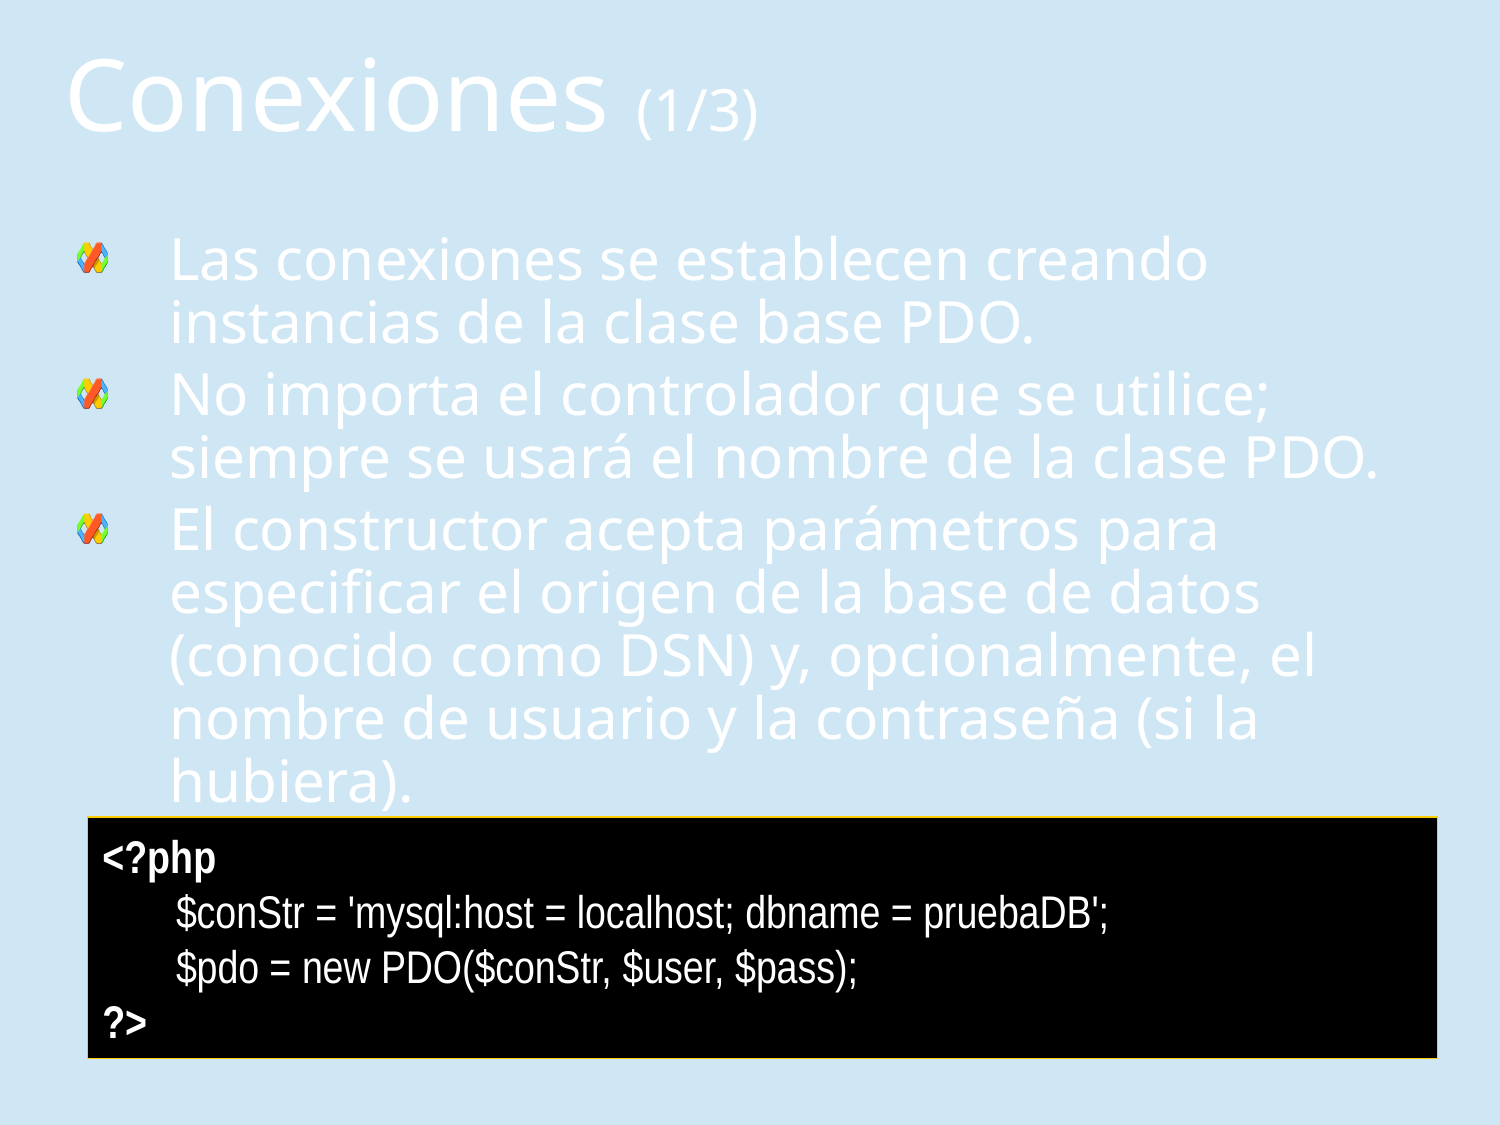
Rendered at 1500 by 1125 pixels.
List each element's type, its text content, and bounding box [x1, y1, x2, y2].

picture [77, 242, 108, 273]
text_box Las conexiones se establecen creando instancias de la clase base PDO. No importa el controlador que se utilice; siempre se usará el nombre de la clase PDO. El constructor acepta parámetros para especificar el origen de la base de datos (conocido como DSN) y, opcionalmente, el nombre de usuario y la contraseña (si la hubiera). [63, 222, 1500, 895]
text_box Conexiones (1/3) [49, 37, 1456, 161]
picture [77, 513, 108, 544]
picture [77, 378, 108, 409]
text_box <?php $conStr = 'mysql:host = localhost; dbname = pruebaDB'; $pdo = new PDO($conStr, $user, $pass); ?> [87, 816, 1438, 1059]
